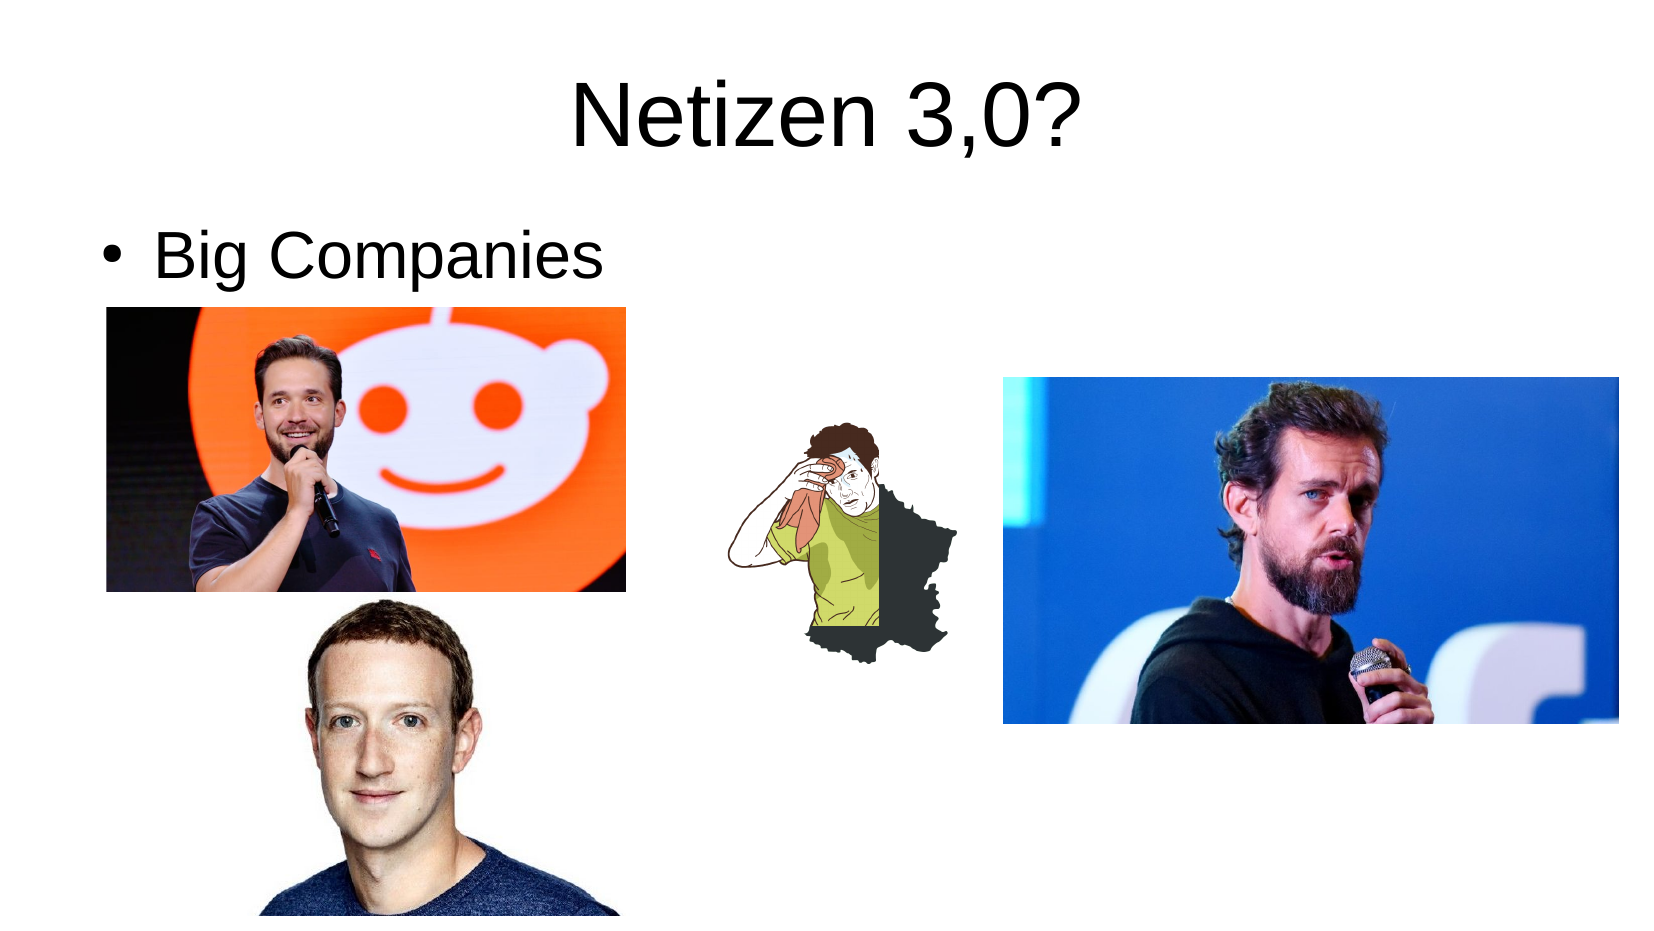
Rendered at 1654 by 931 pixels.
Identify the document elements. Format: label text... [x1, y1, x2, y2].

list Big Companies [82, 217, 969, 758]
picture [106, 307, 957, 916]
picture [1003, 377, 1619, 724]
title Netizen 3,0? [82, 37, 1571, 193]
